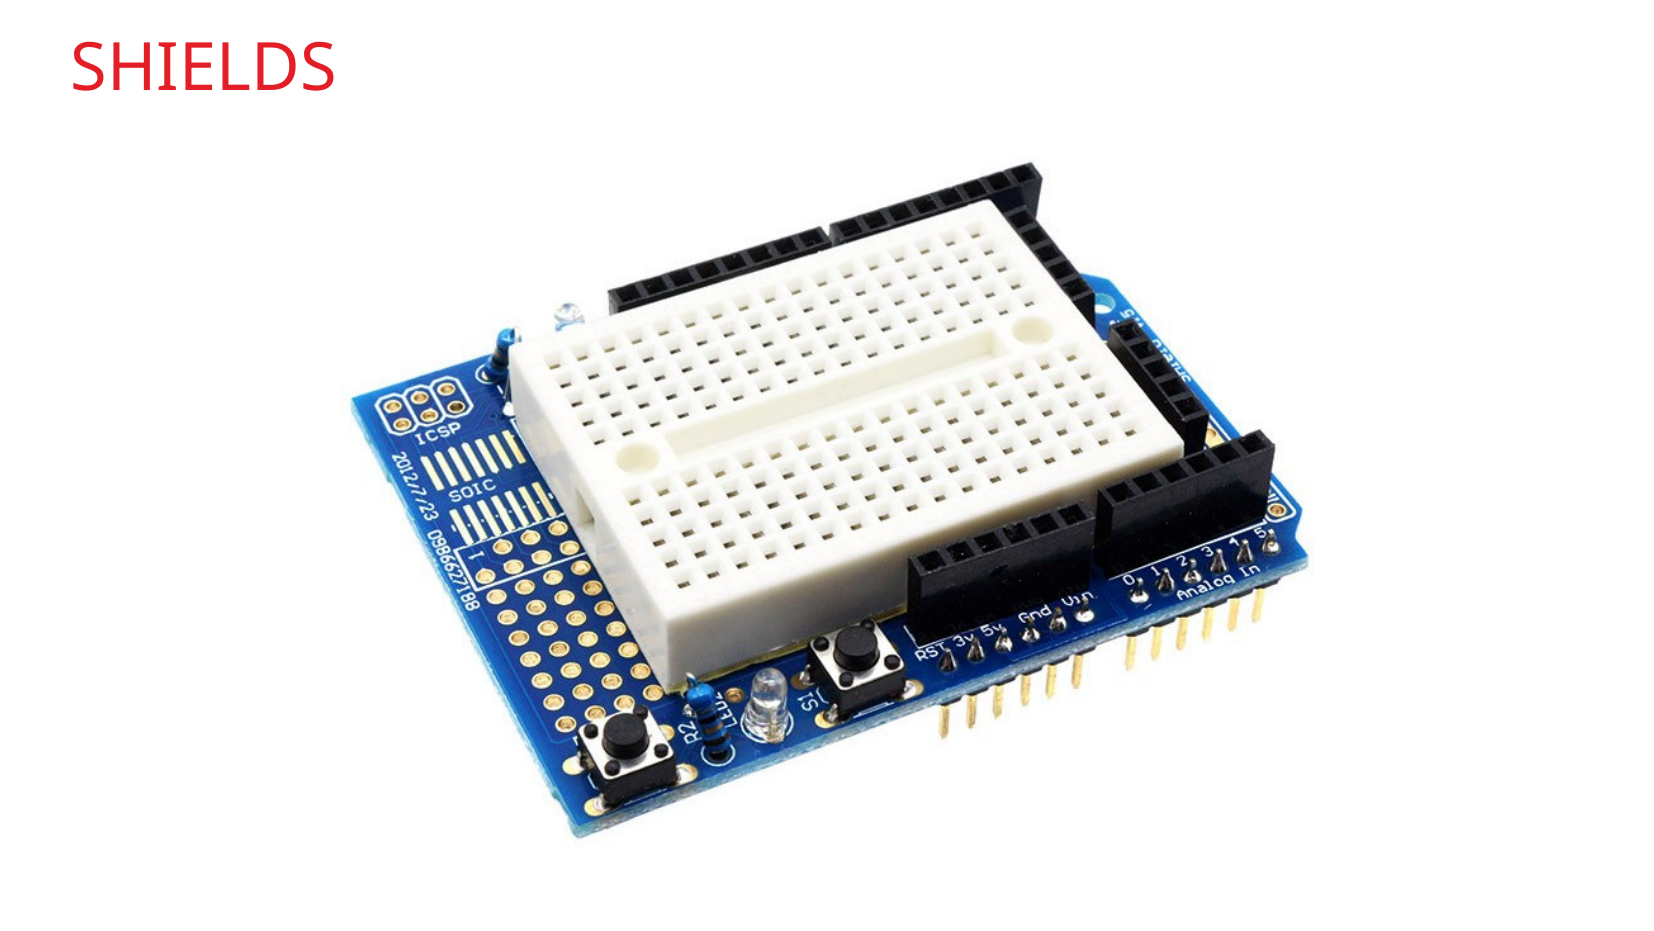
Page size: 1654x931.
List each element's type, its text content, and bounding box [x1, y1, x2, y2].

title SHIELDS [70, 11, 1347, 118]
picture [320, 135, 1334, 855]
